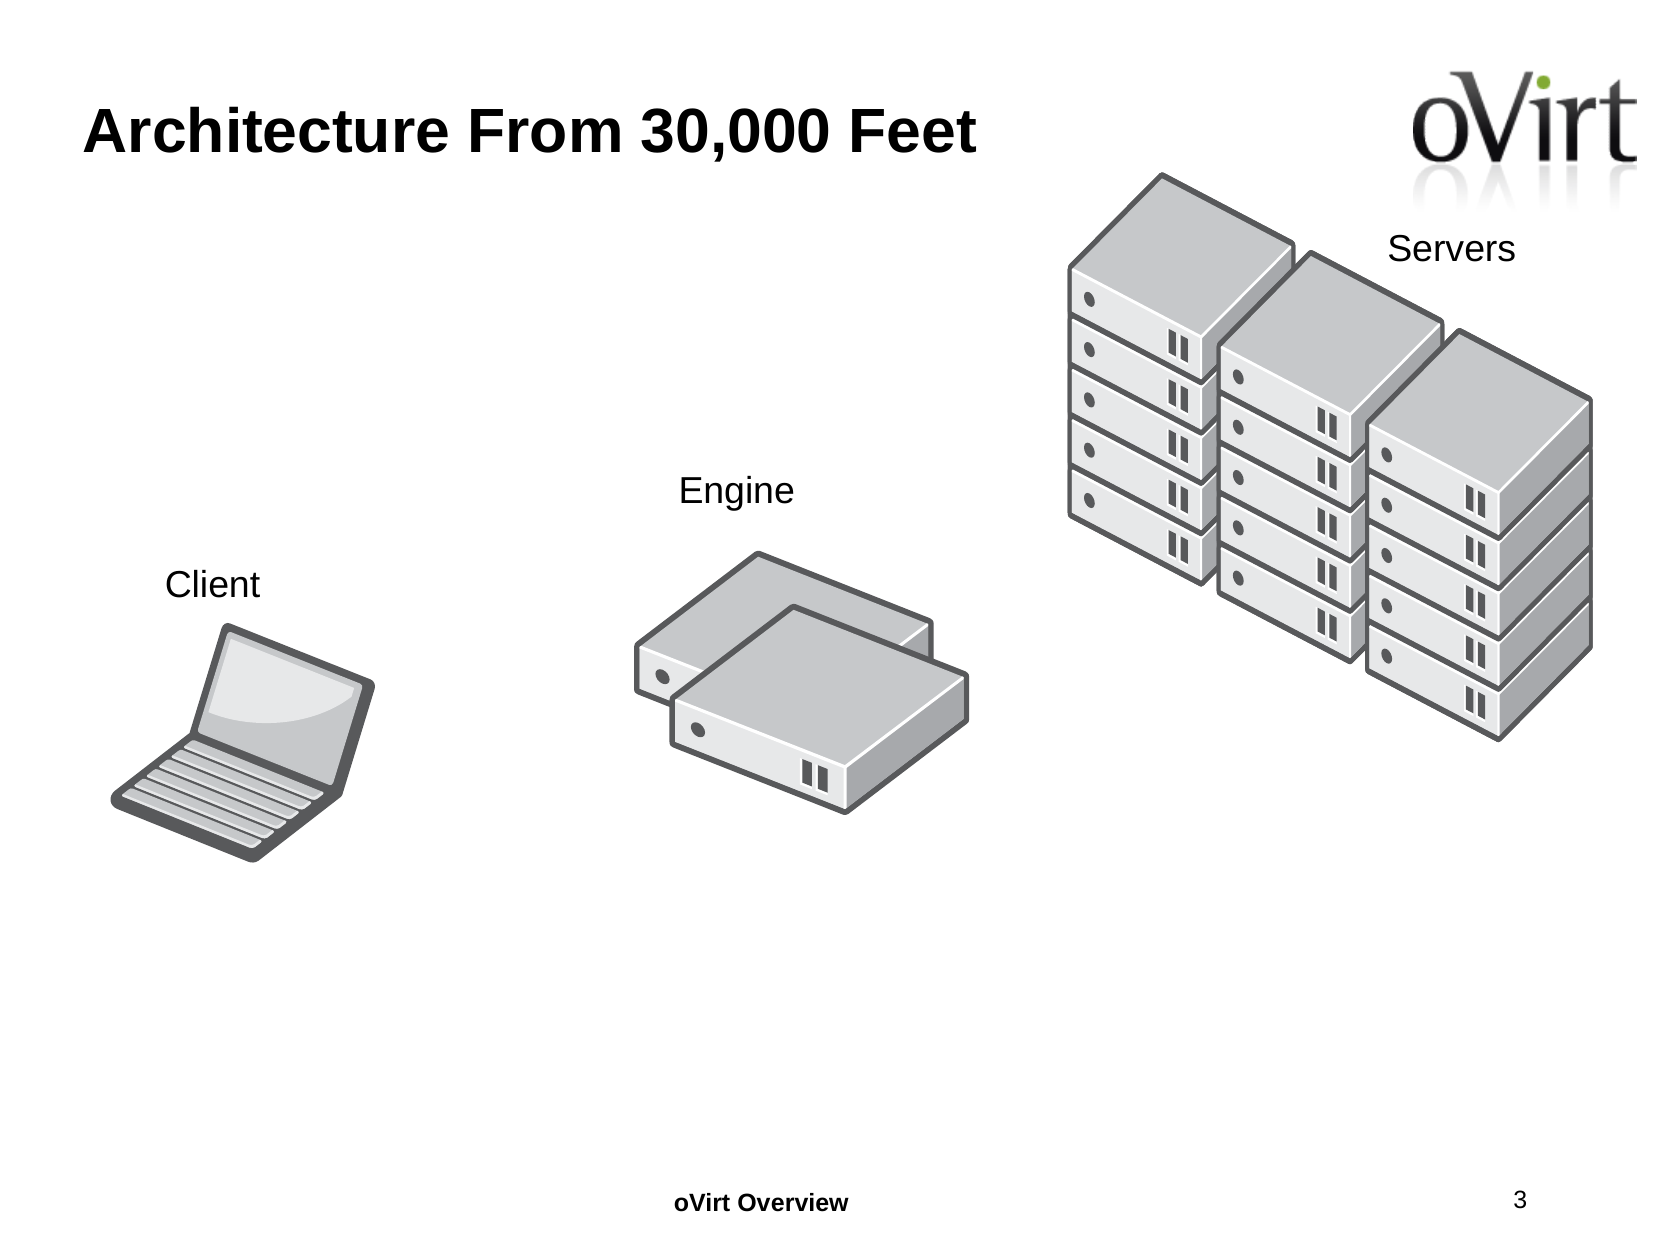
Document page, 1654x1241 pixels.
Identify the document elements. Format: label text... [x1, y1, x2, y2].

text_box Engine [663, 462, 852, 519]
picture [110, 622, 376, 863]
title Architecture From 30,000 Feet [82, 37, 1571, 226]
text_box Client [150, 556, 338, 614]
picture [1067, 63, 1637, 743]
text_box Servers [1372, 219, 1561, 277]
picture [634, 550, 970, 815]
